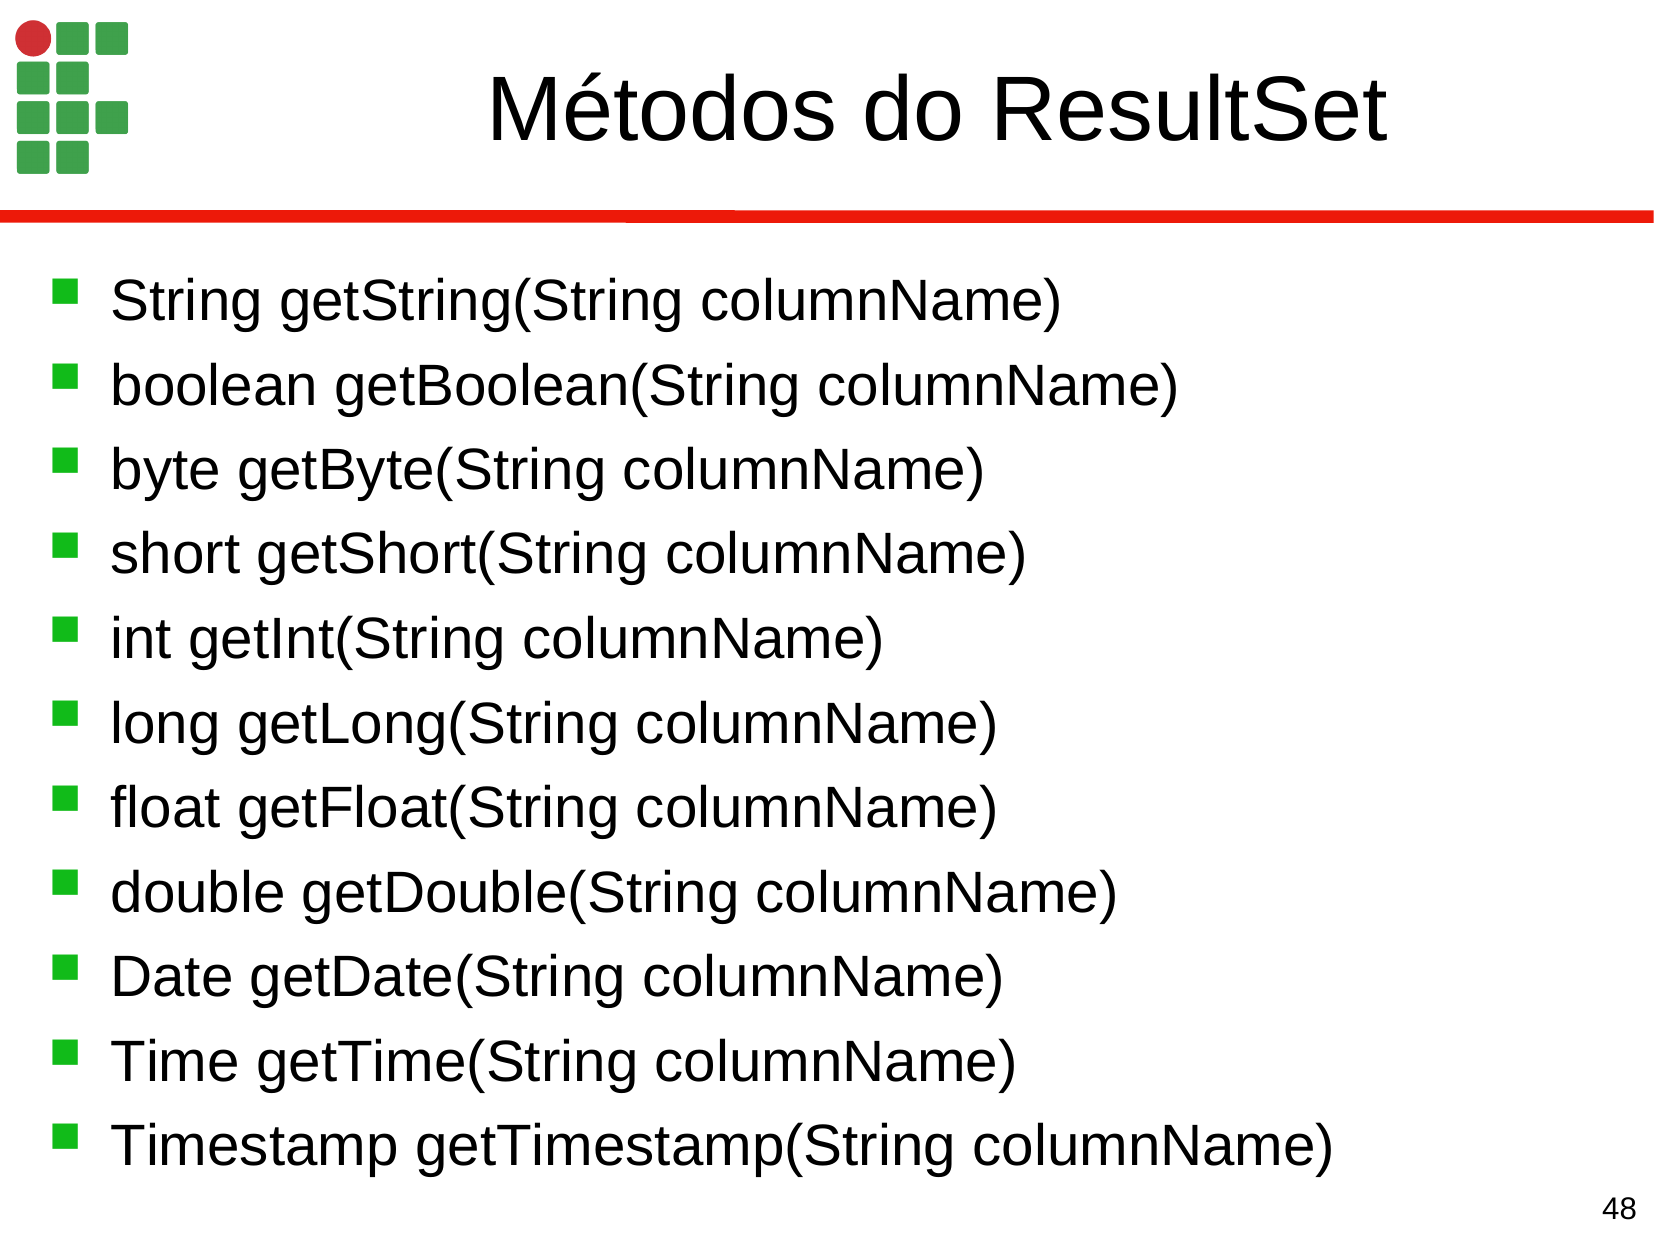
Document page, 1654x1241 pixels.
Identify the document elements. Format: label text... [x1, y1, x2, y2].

text_box Métodos do ResultSet [253, 0, 1622, 207]
picture [14, 16, 130, 178]
text_box <number> [1185, 1179, 1654, 1220]
text_box String getString(String columnName) boolean getBoolean(String columnName) byte getByte(String columnName) short getShort(String columnName) int getInt(String columnName) long getLong(String columnName) float getFloat(String columnName) double getDouble(String columnName) Date getDate(String columnName) Time getTime(String columnName) Timestamp getTimestamp(String columnName) [32, 253, 1654, 1241]
